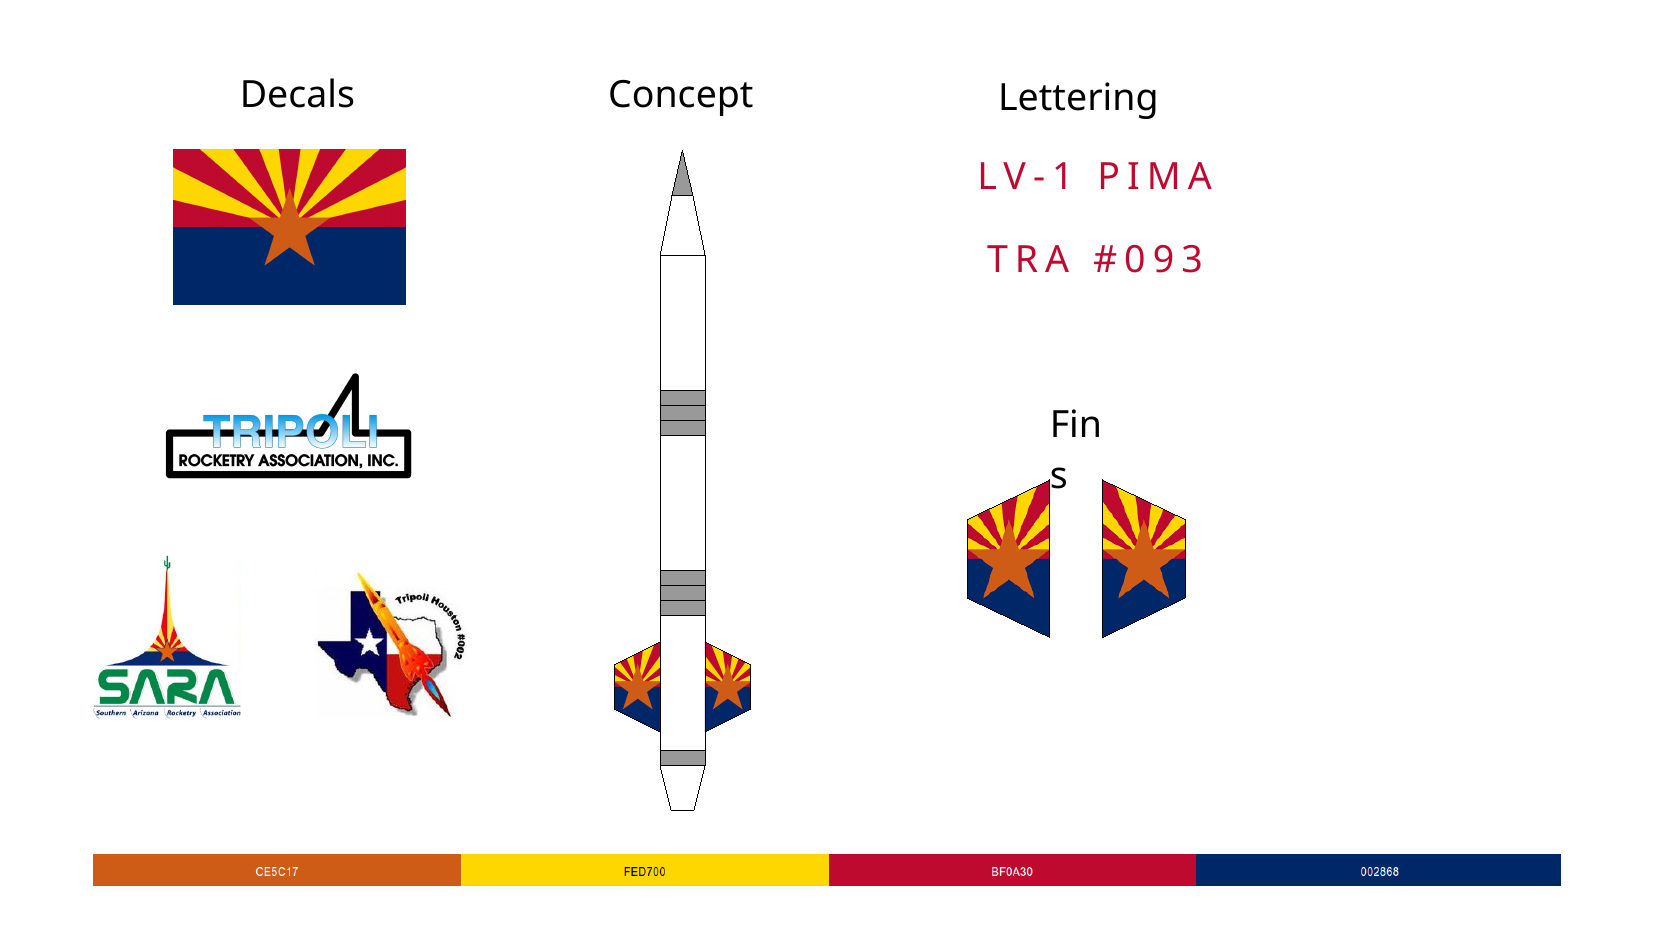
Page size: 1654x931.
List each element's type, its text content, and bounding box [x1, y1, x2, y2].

text_box TRA #093 [945, 225, 1246, 293]
picture [150, 358, 424, 496]
text_box Fins [1035, 390, 1133, 447]
text_box [1102, 479, 1186, 638]
text_box [614, 150, 751, 811]
text_box Concept [593, 60, 766, 117]
text_box LV-1 PIMA [945, 142, 1246, 211]
picture [173, 149, 406, 305]
picture [93, 854, 1561, 886]
text_box Decals [225, 60, 367, 117]
picture [315, 569, 467, 721]
text_box Lettering [983, 63, 1171, 121]
picture [91, 554, 241, 721]
text_box [967, 479, 1050, 638]
